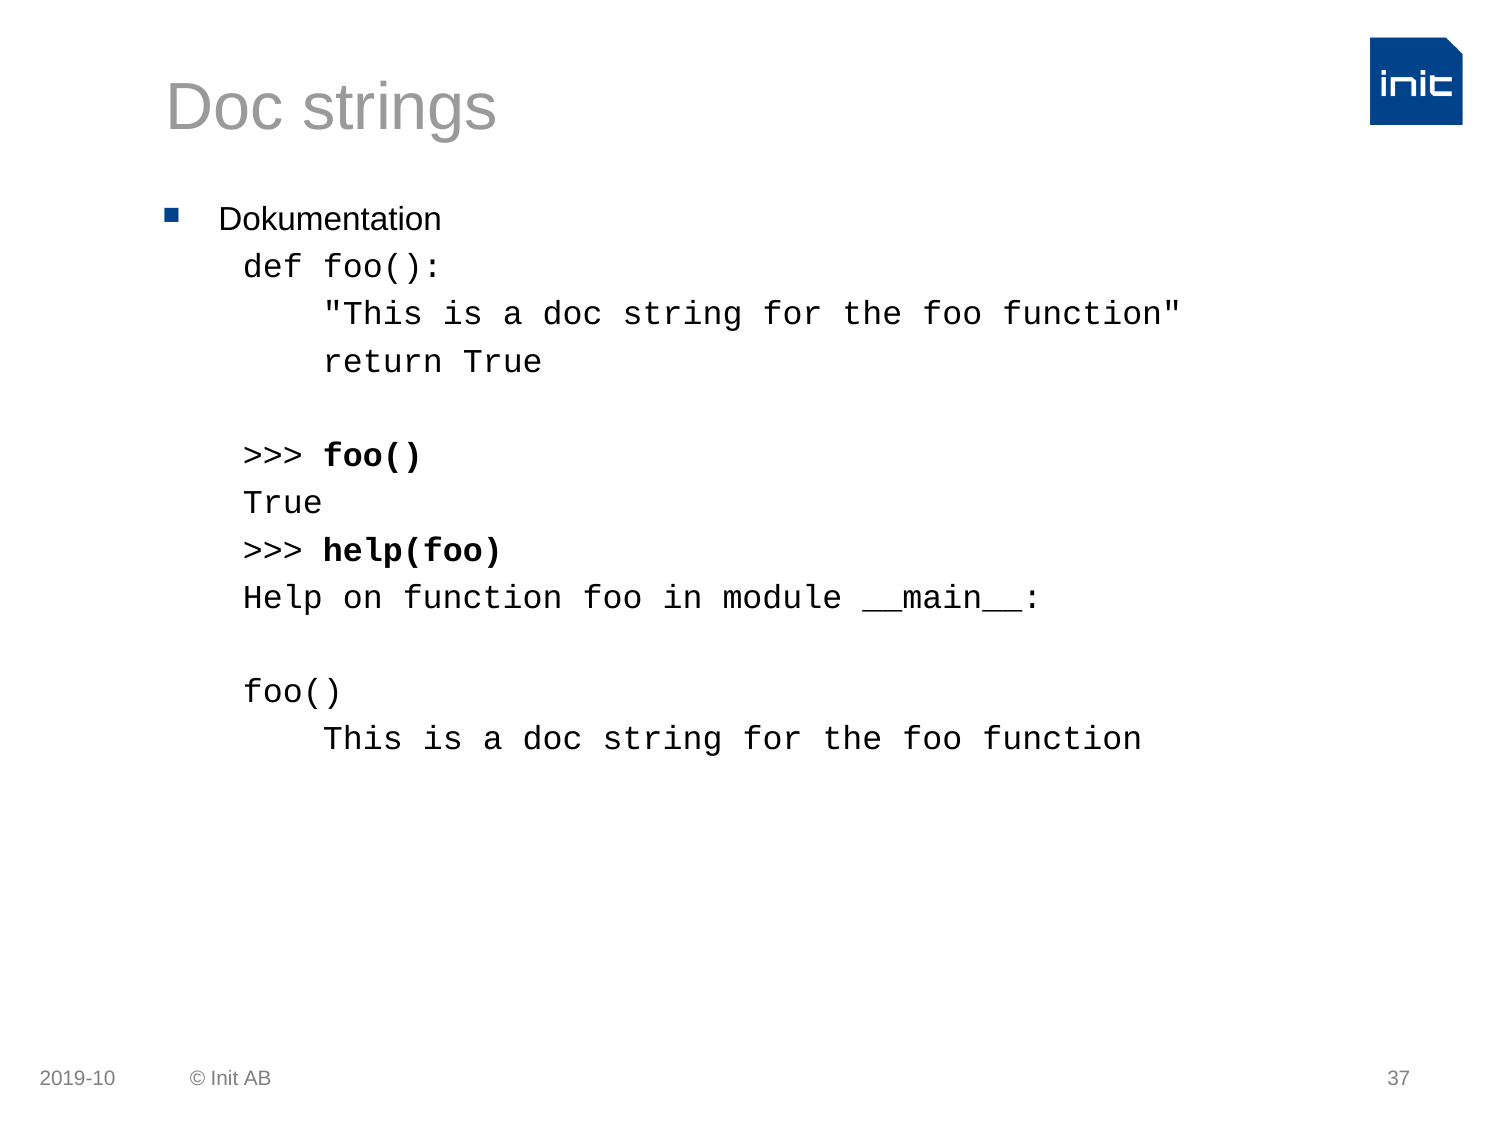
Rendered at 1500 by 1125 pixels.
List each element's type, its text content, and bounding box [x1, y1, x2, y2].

text_box © Init AB [174, 1037, 1326, 1098]
text_box <nummer> [1350, 1037, 1426, 1098]
text_box Dokumentation def foo(): "This is a doc string for the foo function" return True >>> foo() True >>> help(foo) Help on function foo in module __main__: foo() This is a doc string for the foo function [150, 189, 1351, 1001]
text_box Doc strings [150, 0, 1351, 151]
text_box 2019-10 [24, 1037, 151, 1098]
picture [1370, 37, 1463, 125]
